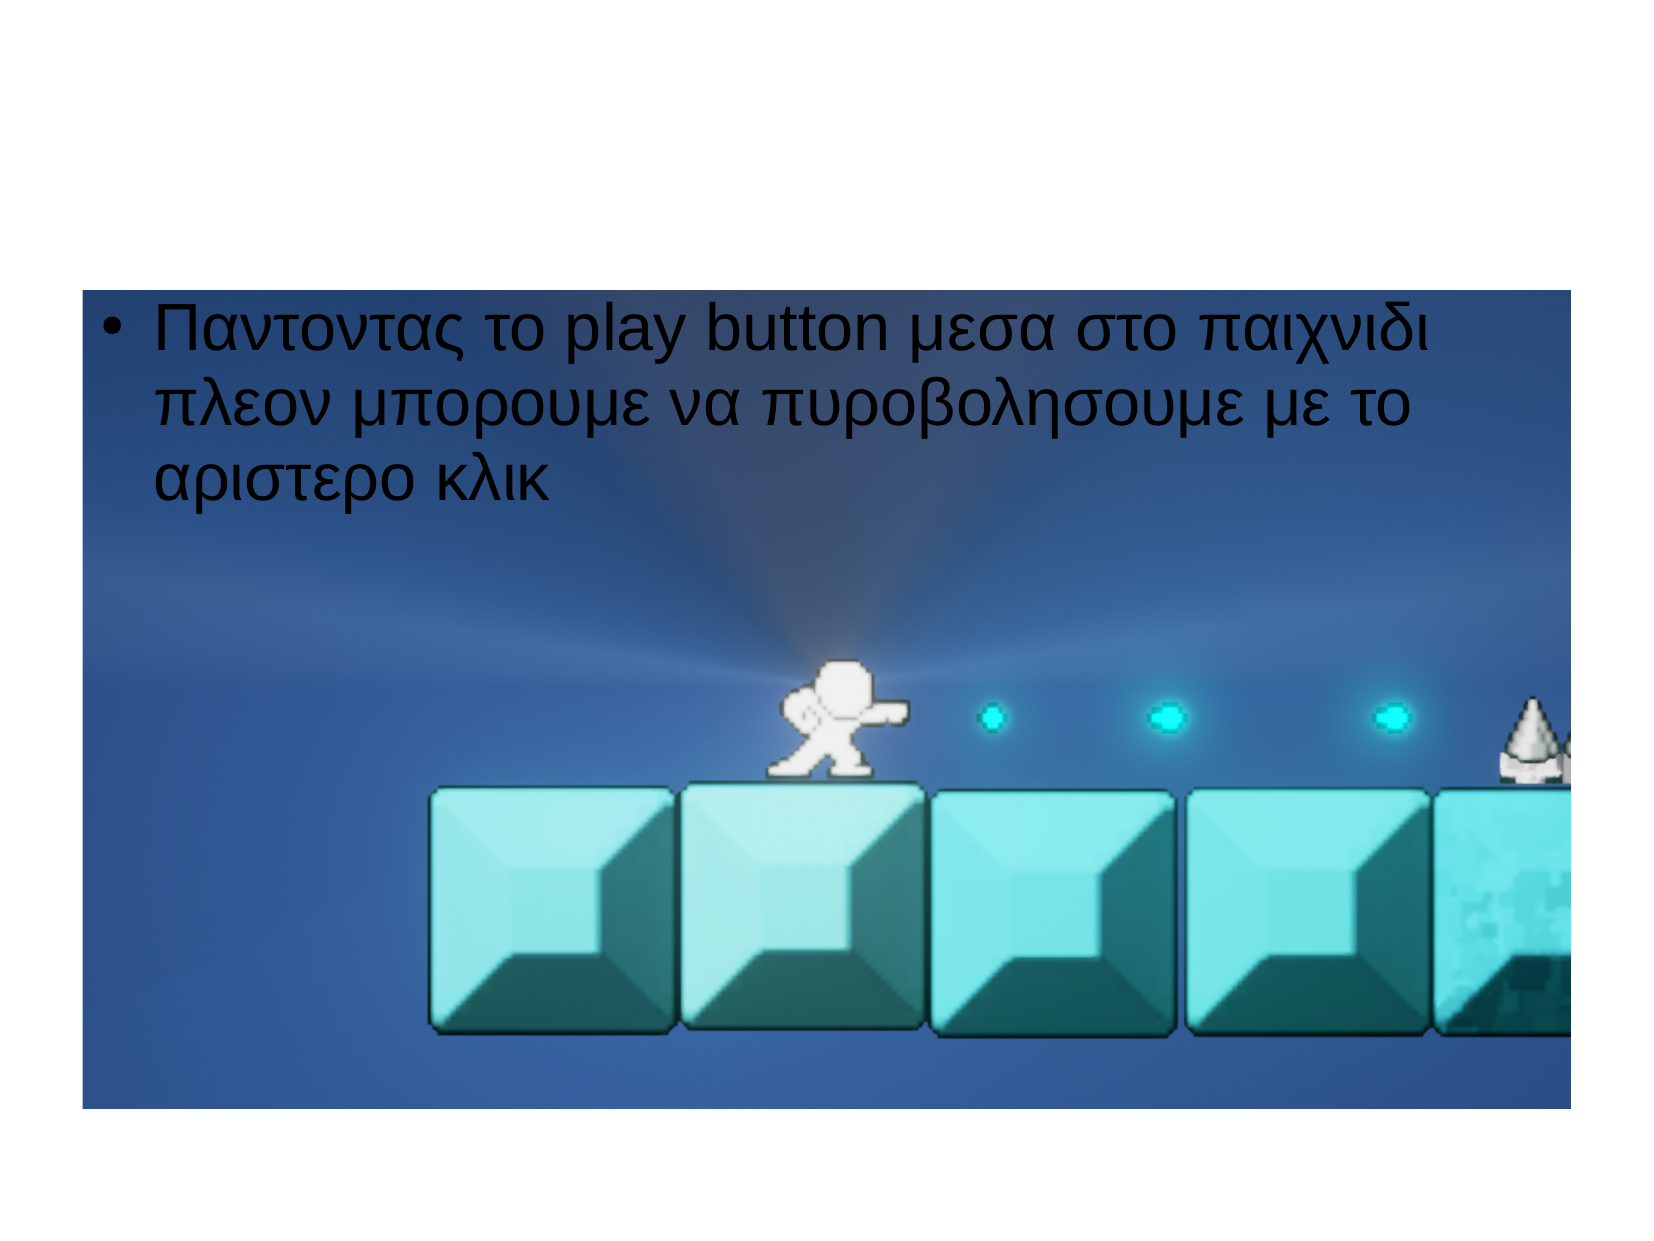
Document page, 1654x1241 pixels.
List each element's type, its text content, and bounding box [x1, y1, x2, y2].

list Παντοντας το play button μεσα στο παιχνιδι πλεον μπορουμε να πυροβολησουμε με το αριστερο κλικ [82, 290, 1571, 1109]
